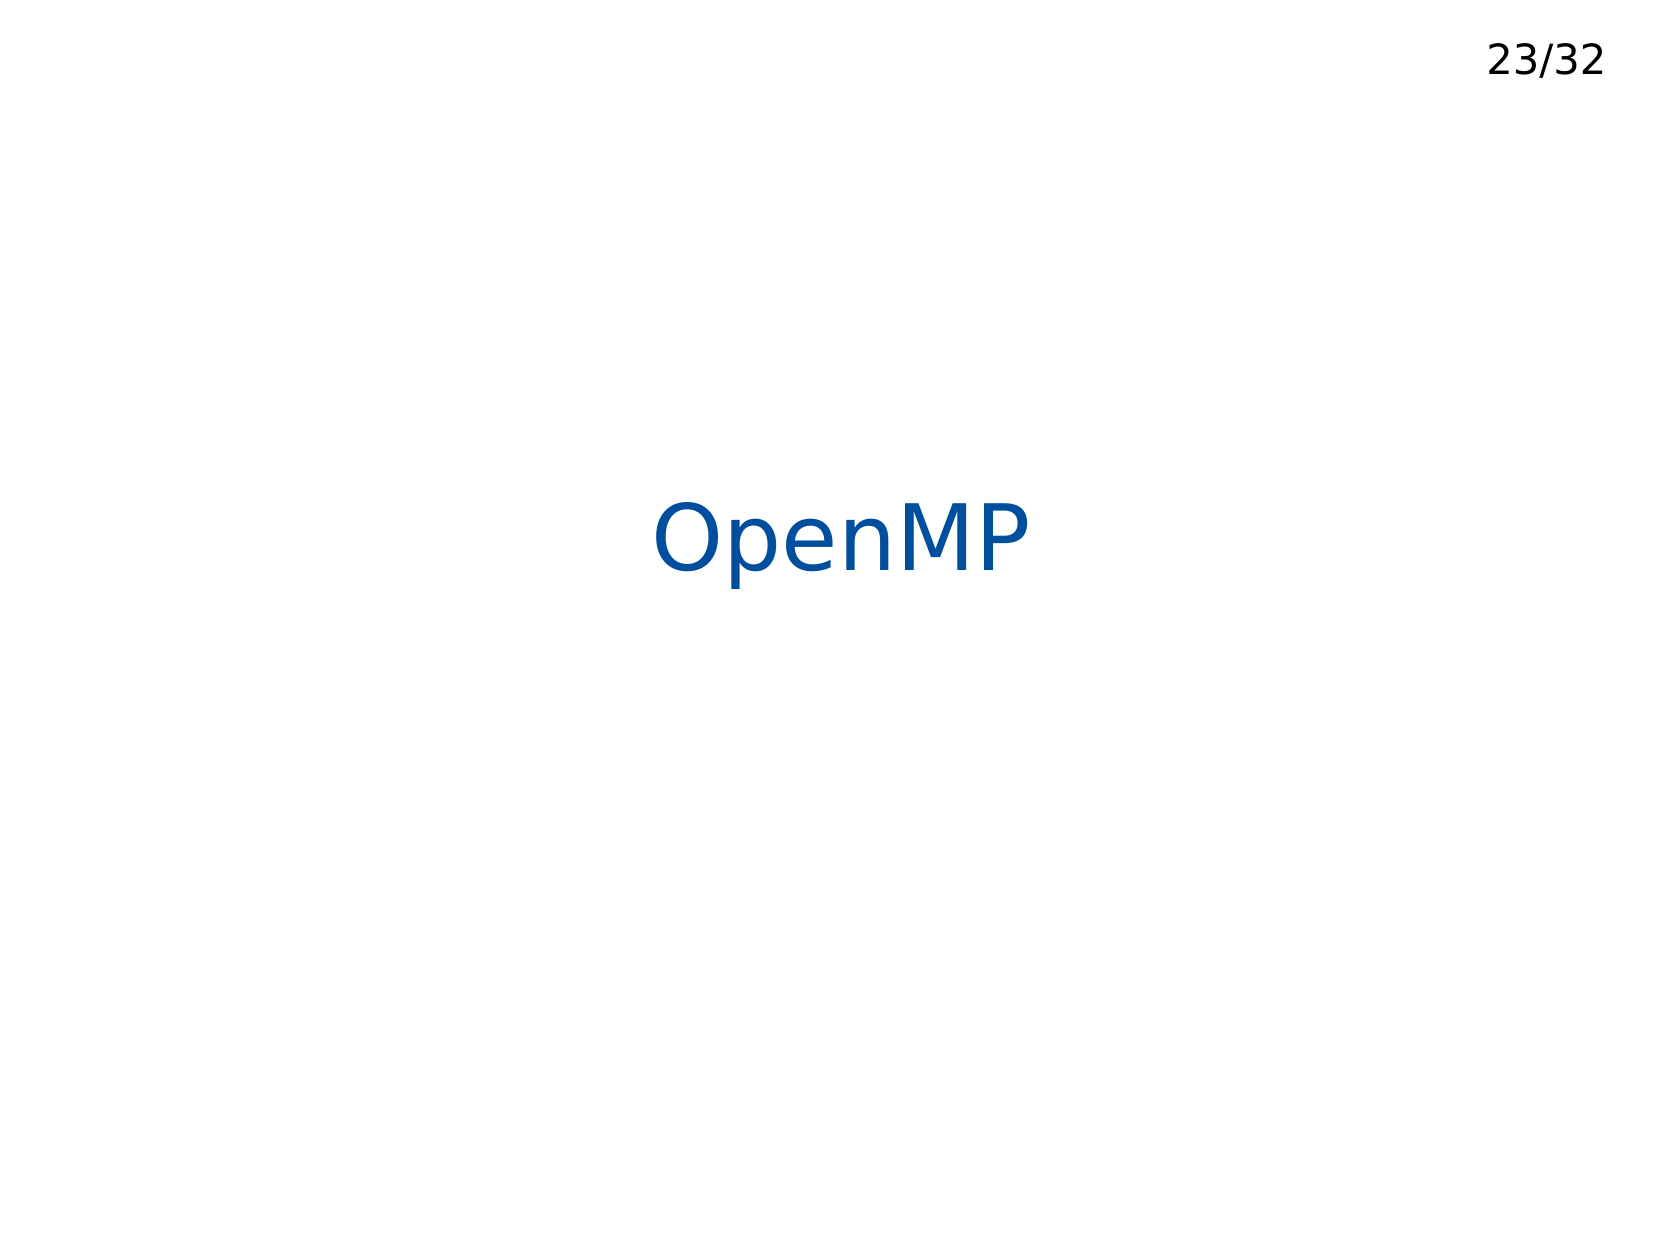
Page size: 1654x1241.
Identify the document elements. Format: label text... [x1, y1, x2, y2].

list OpenMP [59, 29, 1625, 1211]
chart [720, 567, 933, 672]
